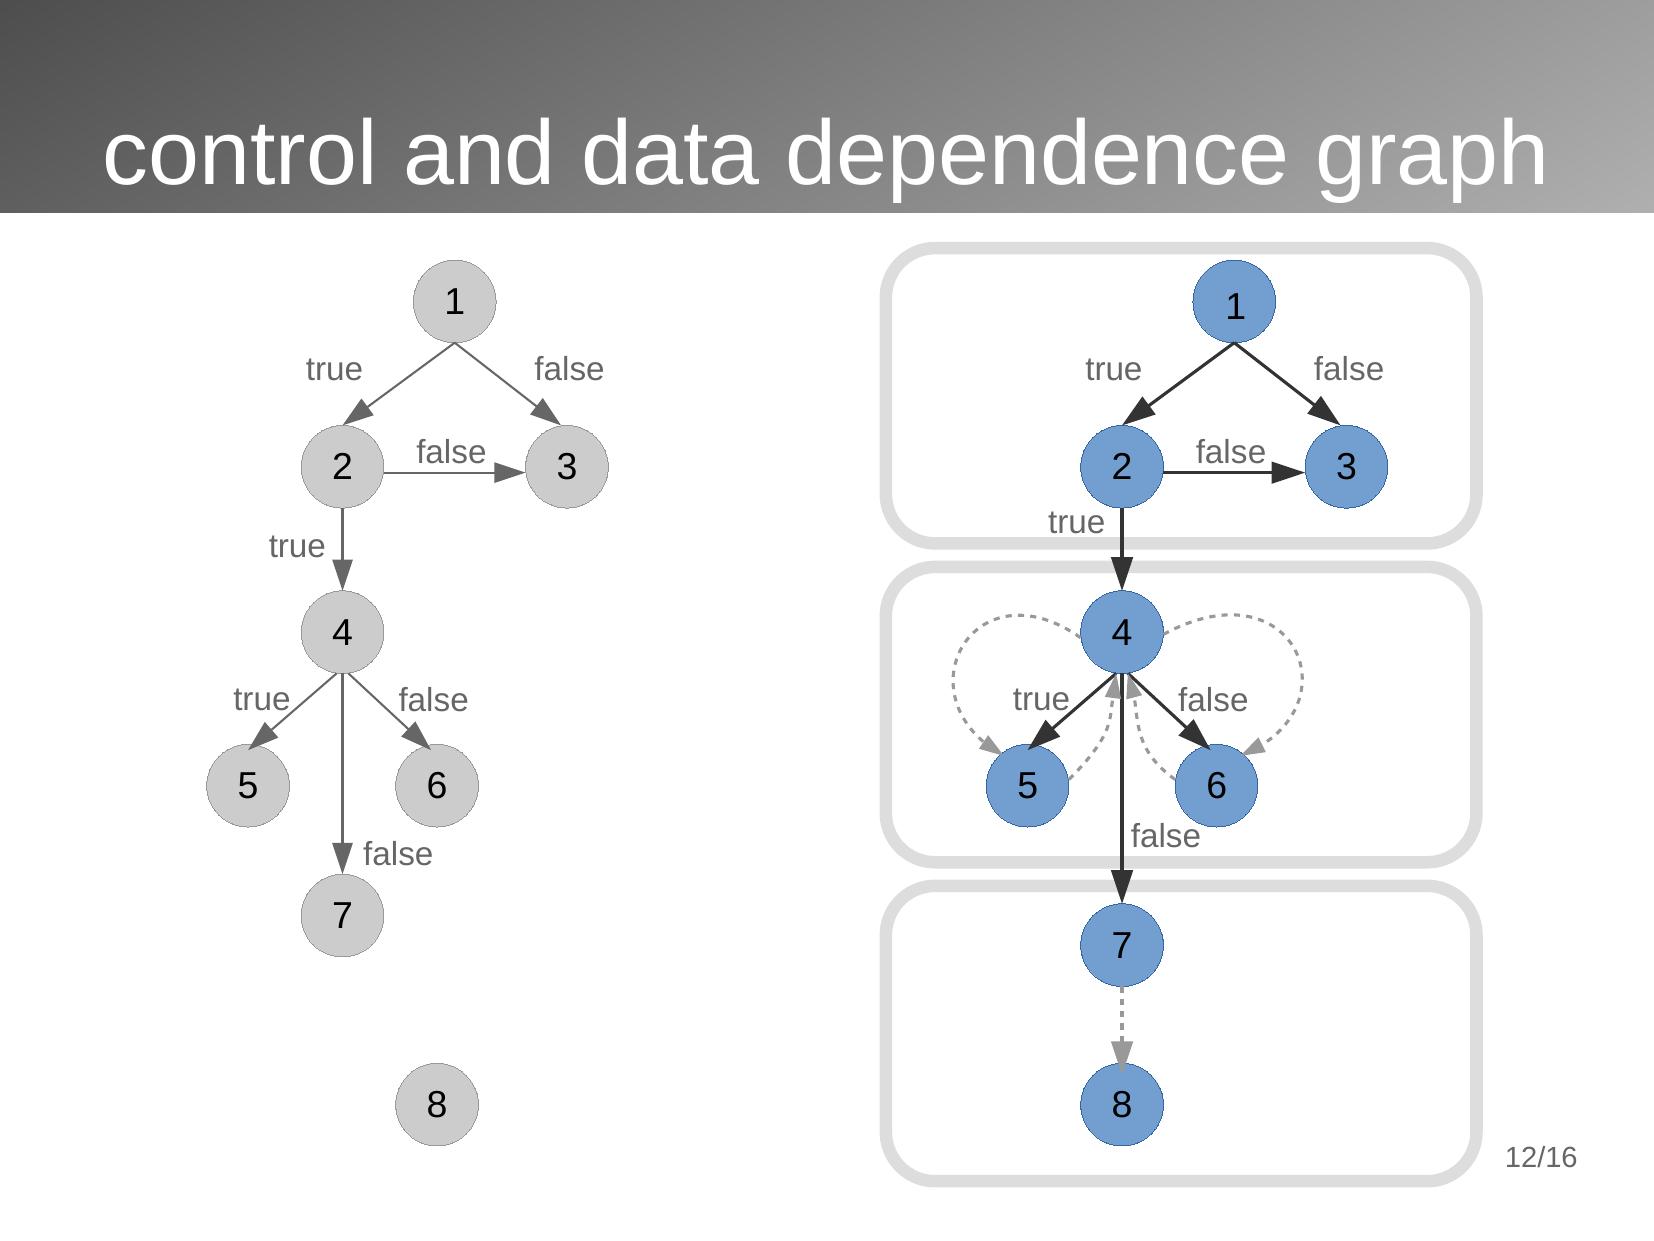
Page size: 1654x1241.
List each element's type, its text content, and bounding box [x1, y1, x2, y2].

text_box false [1299, 343, 1400, 396]
text_box false [1181, 426, 1282, 479]
text_box 3 [525, 425, 609, 509]
text_box 6 [395, 744, 479, 827]
title control and data dependence graph [82, 49, 1571, 257]
text_box 4 [301, 590, 384, 674]
text_box 2 [1080, 425, 1164, 508]
text_box 1 [1210, 277, 1262, 335]
text_box 5 [206, 744, 290, 828]
text_box 6 [1175, 744, 1258, 827]
text_box [0, 0, 1654, 213]
text_box 2 [301, 425, 384, 509]
text_box 3 [1305, 425, 1388, 509]
text_box 7 [301, 874, 384, 957]
text_box 8 [395, 1063, 479, 1146]
text_box 5 [986, 744, 1069, 828]
text_box 8 [1080, 1063, 1164, 1146]
text_box true [1033, 496, 1121, 549]
text_box <číslo>/16 [1346, 1133, 1654, 1182]
text_box true [1070, 342, 1158, 396]
text_box false [383, 674, 485, 727]
text_box 1 [413, 260, 497, 343]
text_box true [253, 519, 341, 573]
text_box false [1116, 810, 1217, 863]
text_box false [1163, 674, 1264, 727]
text_box false [348, 827, 449, 881]
text_box false [519, 343, 620, 396]
text_box true [218, 673, 306, 726]
text_box false [401, 426, 502, 479]
text_box true [291, 342, 378, 396]
text_box true [998, 673, 1085, 726]
text_box 4 [1080, 590, 1164, 674]
text_box 7 [1080, 903, 1164, 987]
text_box [1192, 260, 1276, 343]
